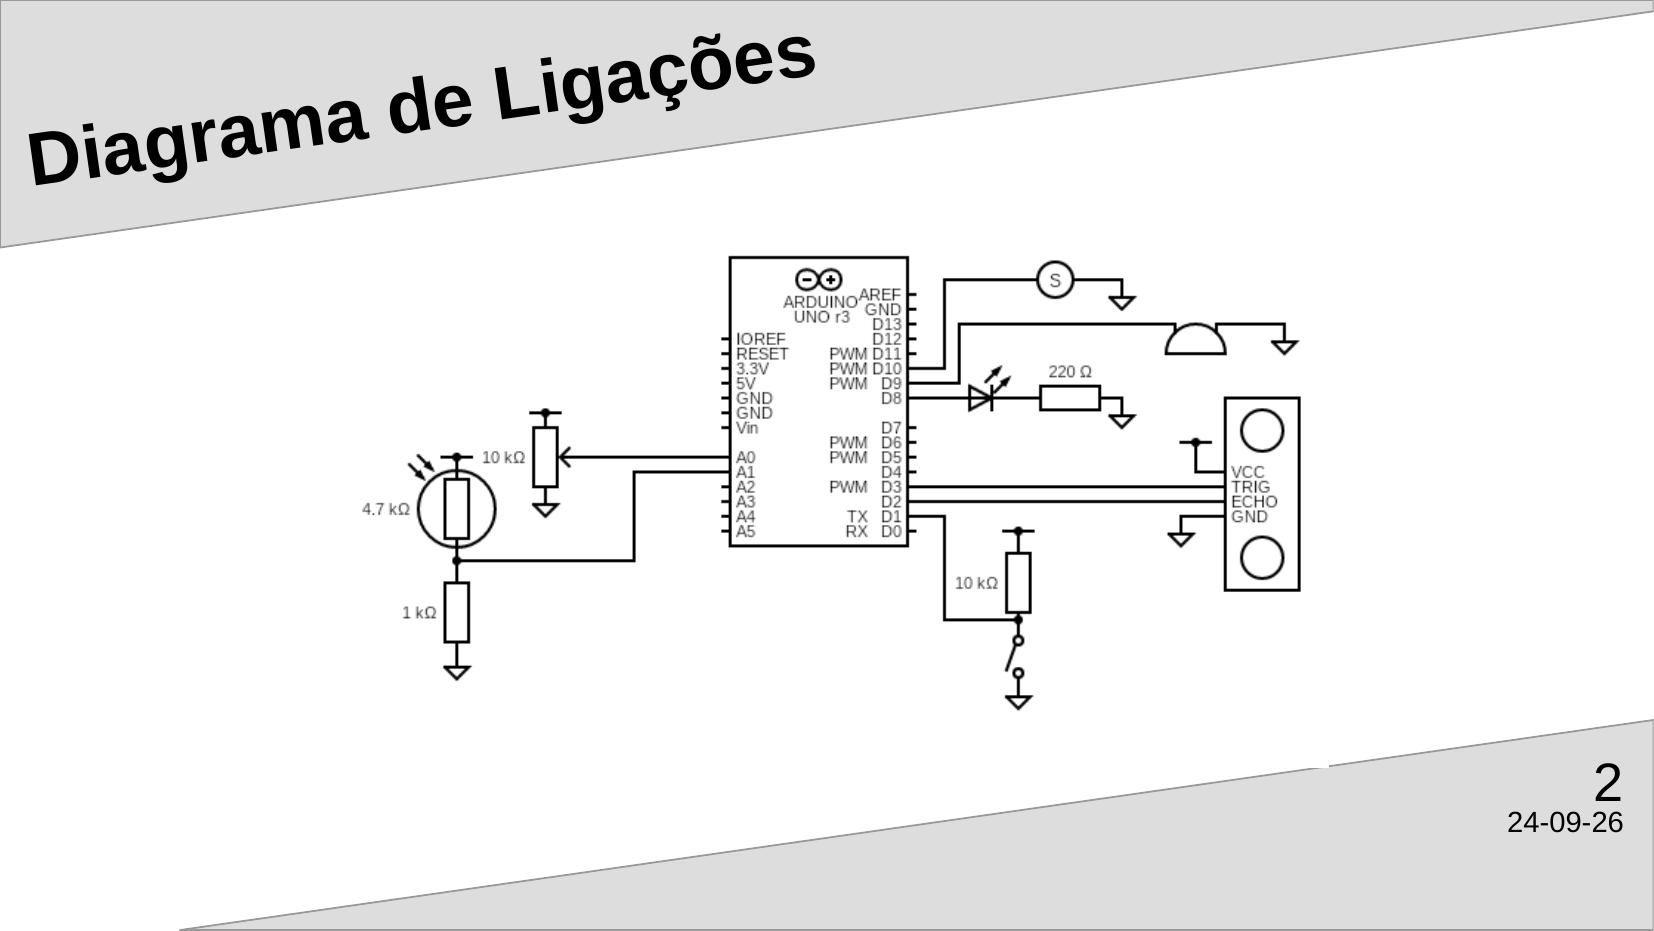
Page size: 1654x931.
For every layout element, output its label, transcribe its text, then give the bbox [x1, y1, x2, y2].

picture [324, 206, 1329, 768]
title Diagrama de Ligações [16, 0, 1501, 239]
